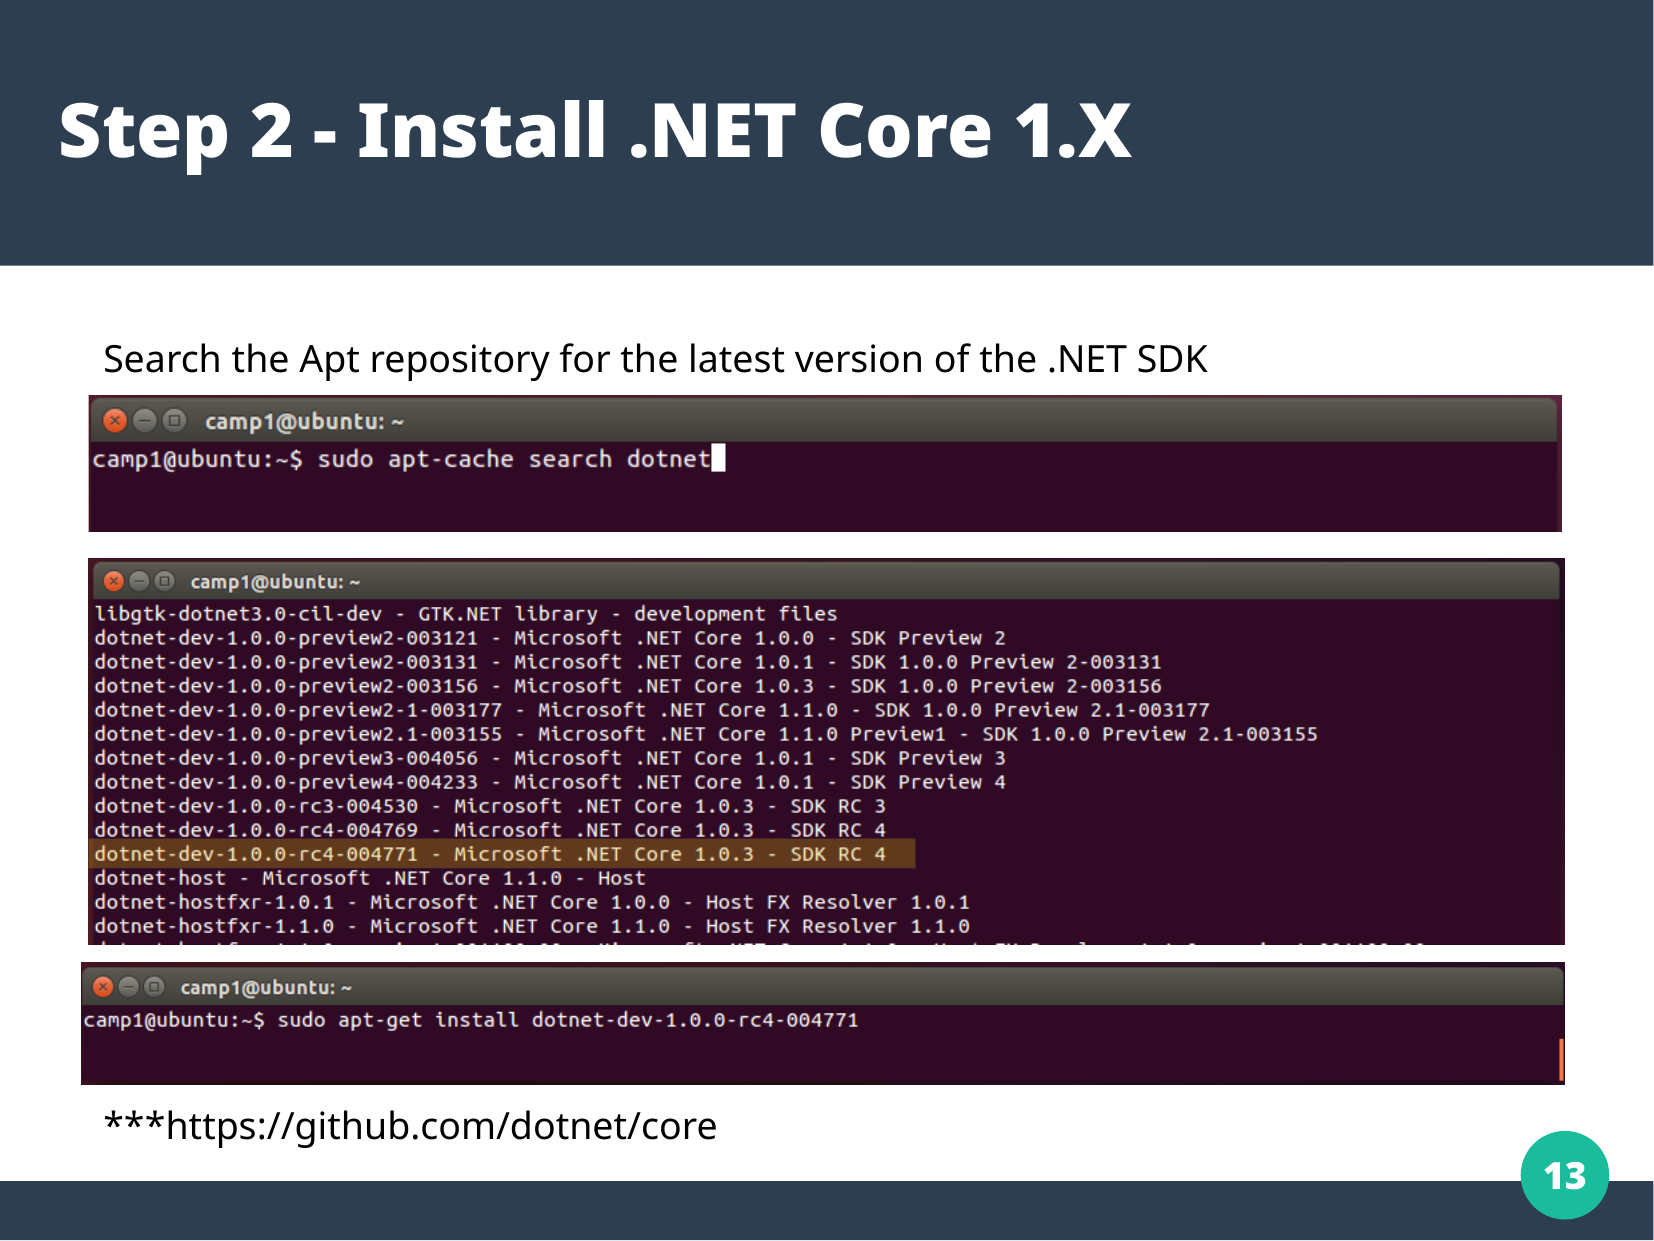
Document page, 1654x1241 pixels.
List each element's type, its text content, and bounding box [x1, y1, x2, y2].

picture [81, 962, 1565, 1086]
text_box [88, 838, 916, 869]
text_box Search the Apt repository for the latest version of the .NET SDK [88, 324, 1313, 384]
text_box ***https://github.com/dotnet/core [88, 1092, 857, 1151]
picture [88, 395, 1562, 532]
title Step 2 - Install .NET Core 1.X [59, 49, 1595, 207]
picture [88, 558, 1565, 945]
